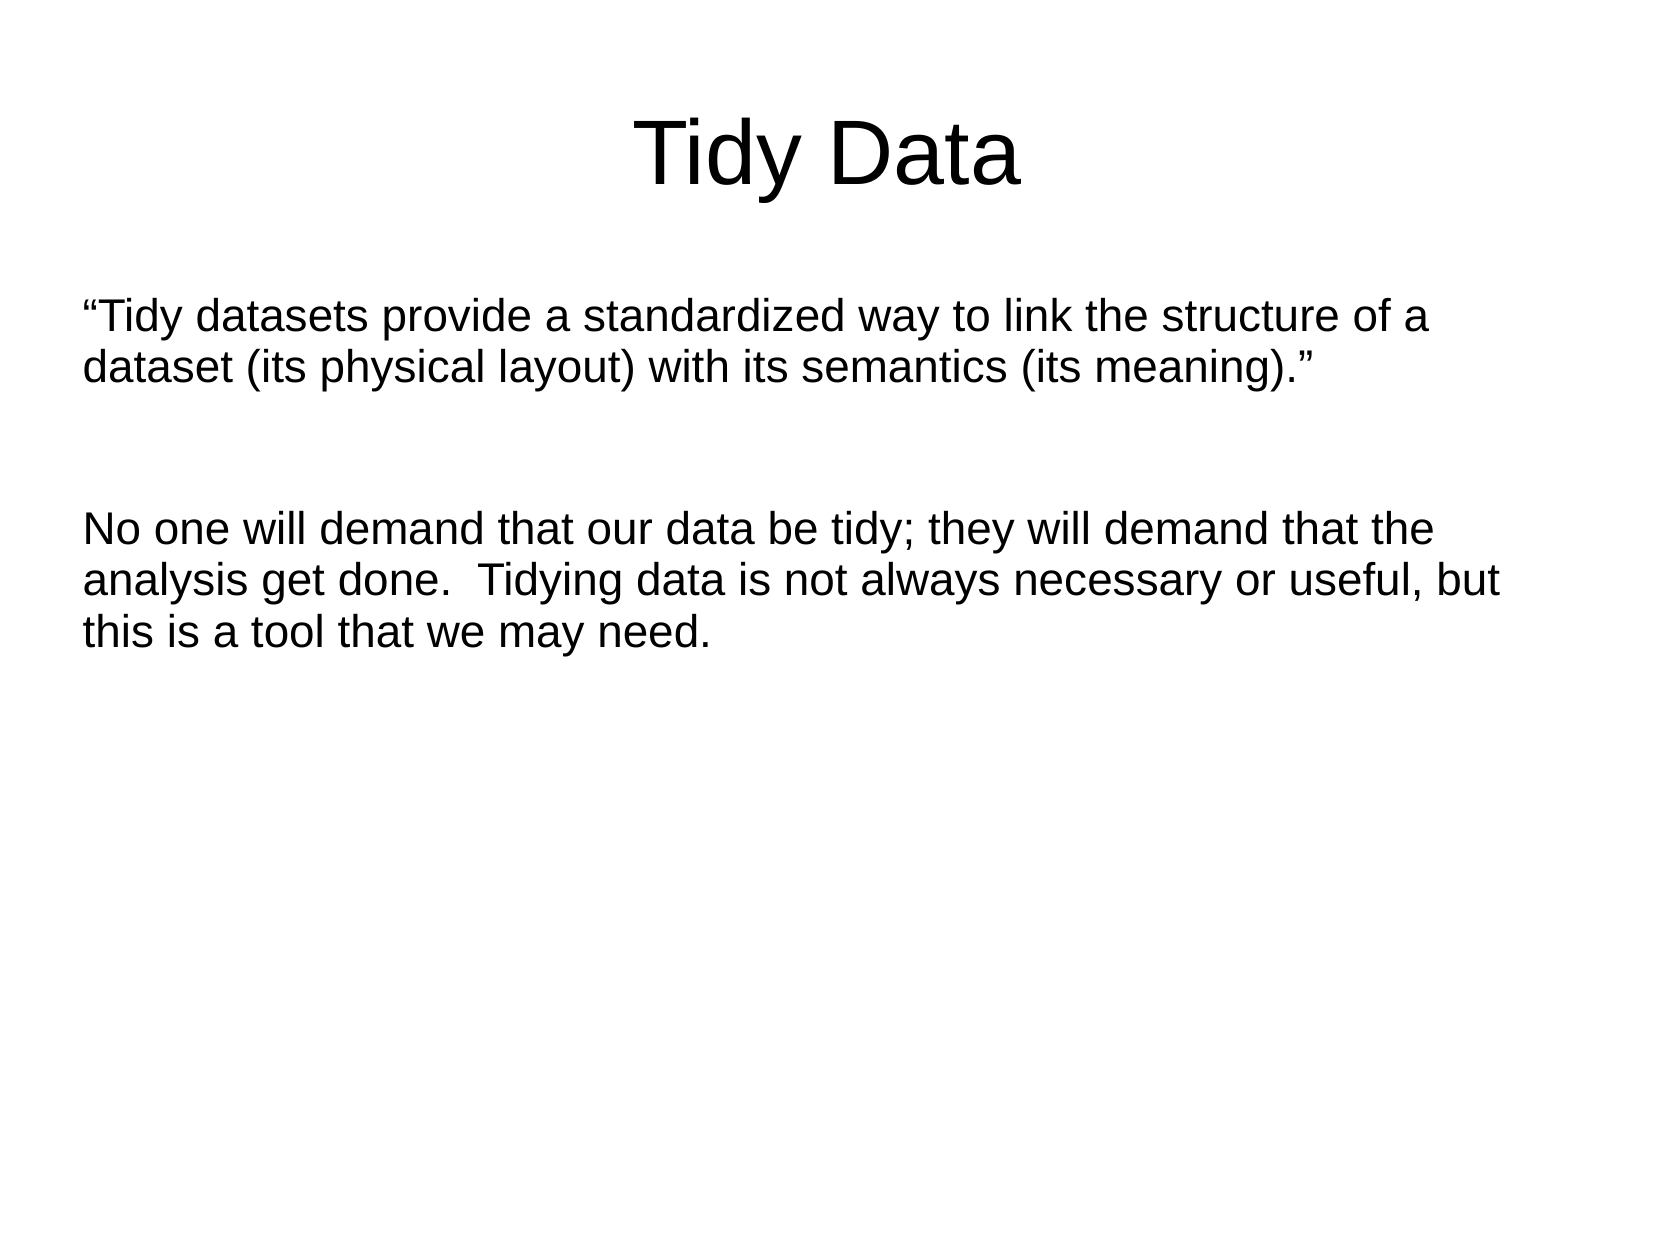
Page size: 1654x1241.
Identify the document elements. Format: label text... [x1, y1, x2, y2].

list “Tidy datasets provide a standardized way to link the structure of a dataset (its physical layout) with its semantics (its meaning).” No one will demand that our data be tidy; they will demand that the analysis get done. Tidying data is not always necessary or useful, but this is a tool that we may need. [82, 290, 1571, 1109]
title Tidy Data [82, 49, 1571, 257]
